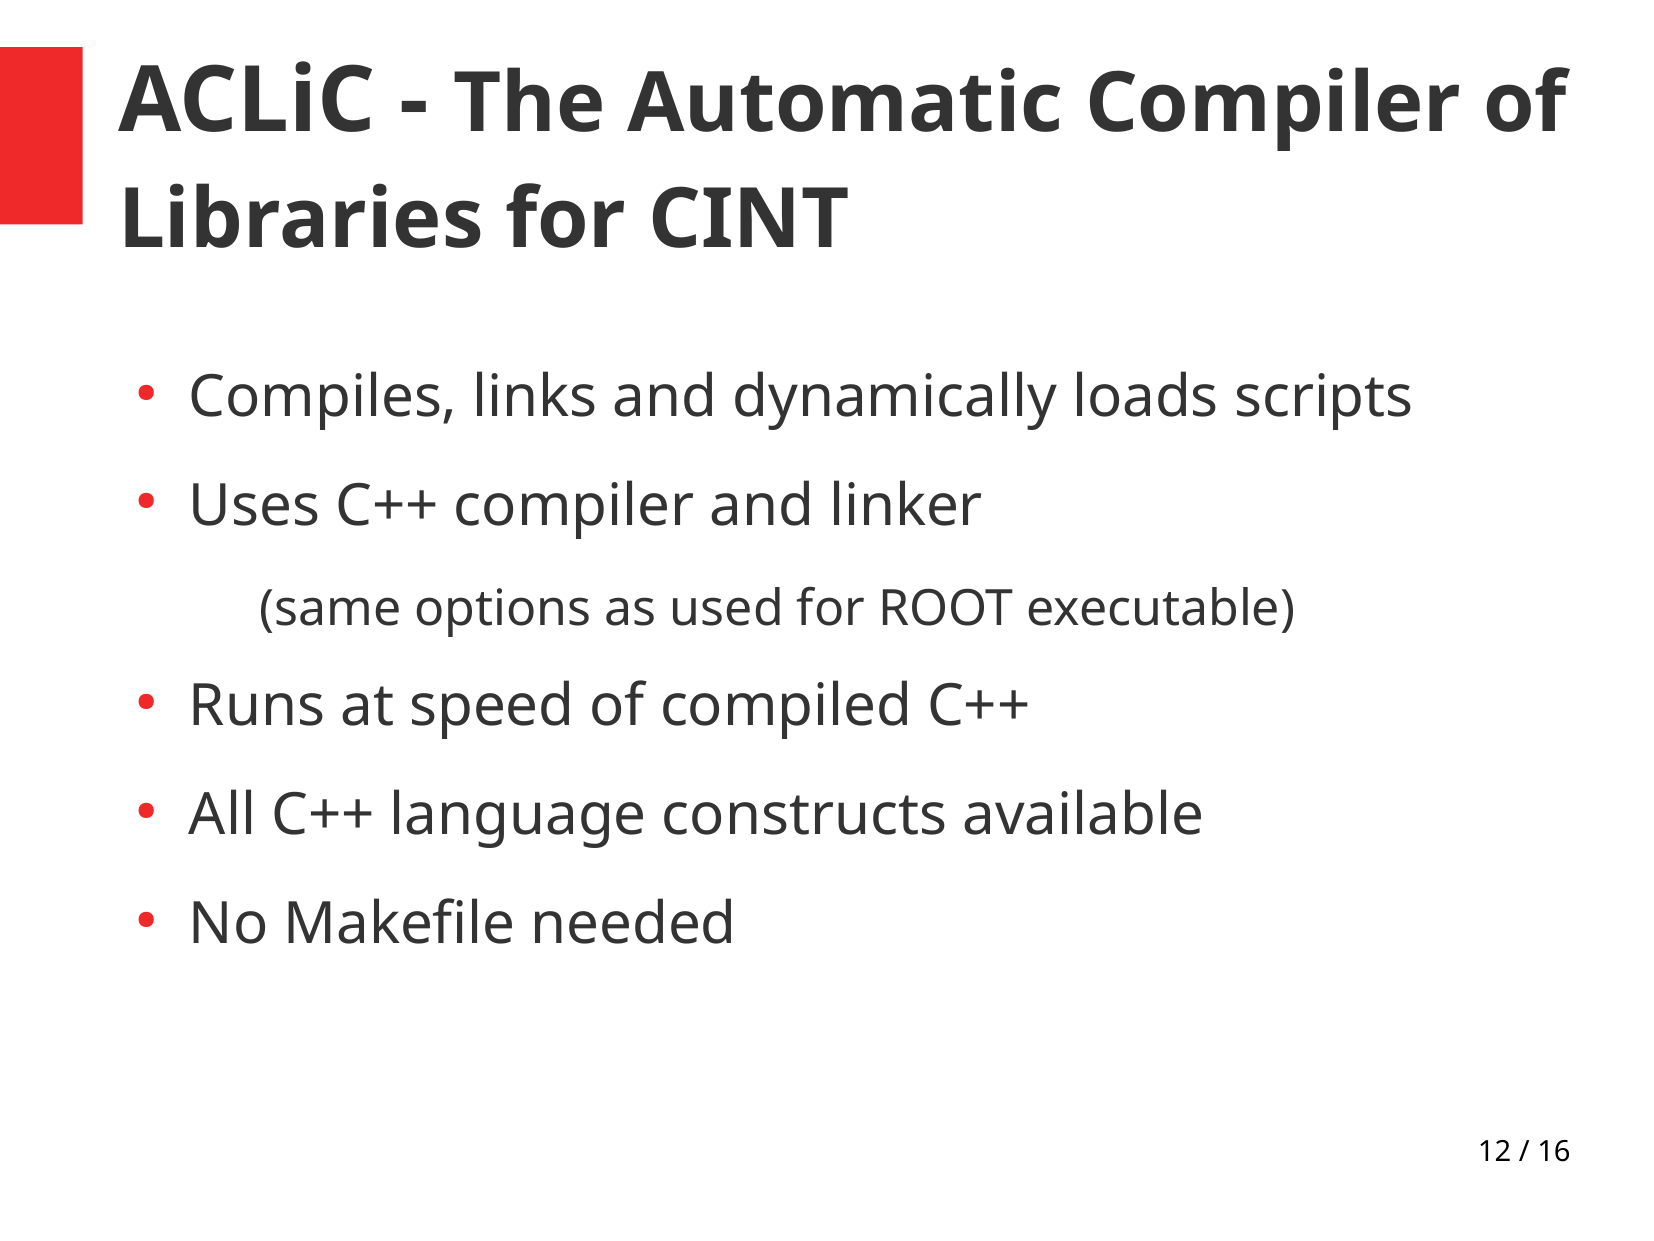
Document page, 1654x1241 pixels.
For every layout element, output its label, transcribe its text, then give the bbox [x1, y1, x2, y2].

list Compiles, links and dynamically loads scripts Uses C++ compiler and linker (same options as used for ROOT executable) Runs at speed of compiled C++ All C++ language constructs available No Makefile needed [118, 354, 1536, 1074]
title ACLiC - The Automatic Compiler of Libraries for CINT [118, 49, 1571, 257]
